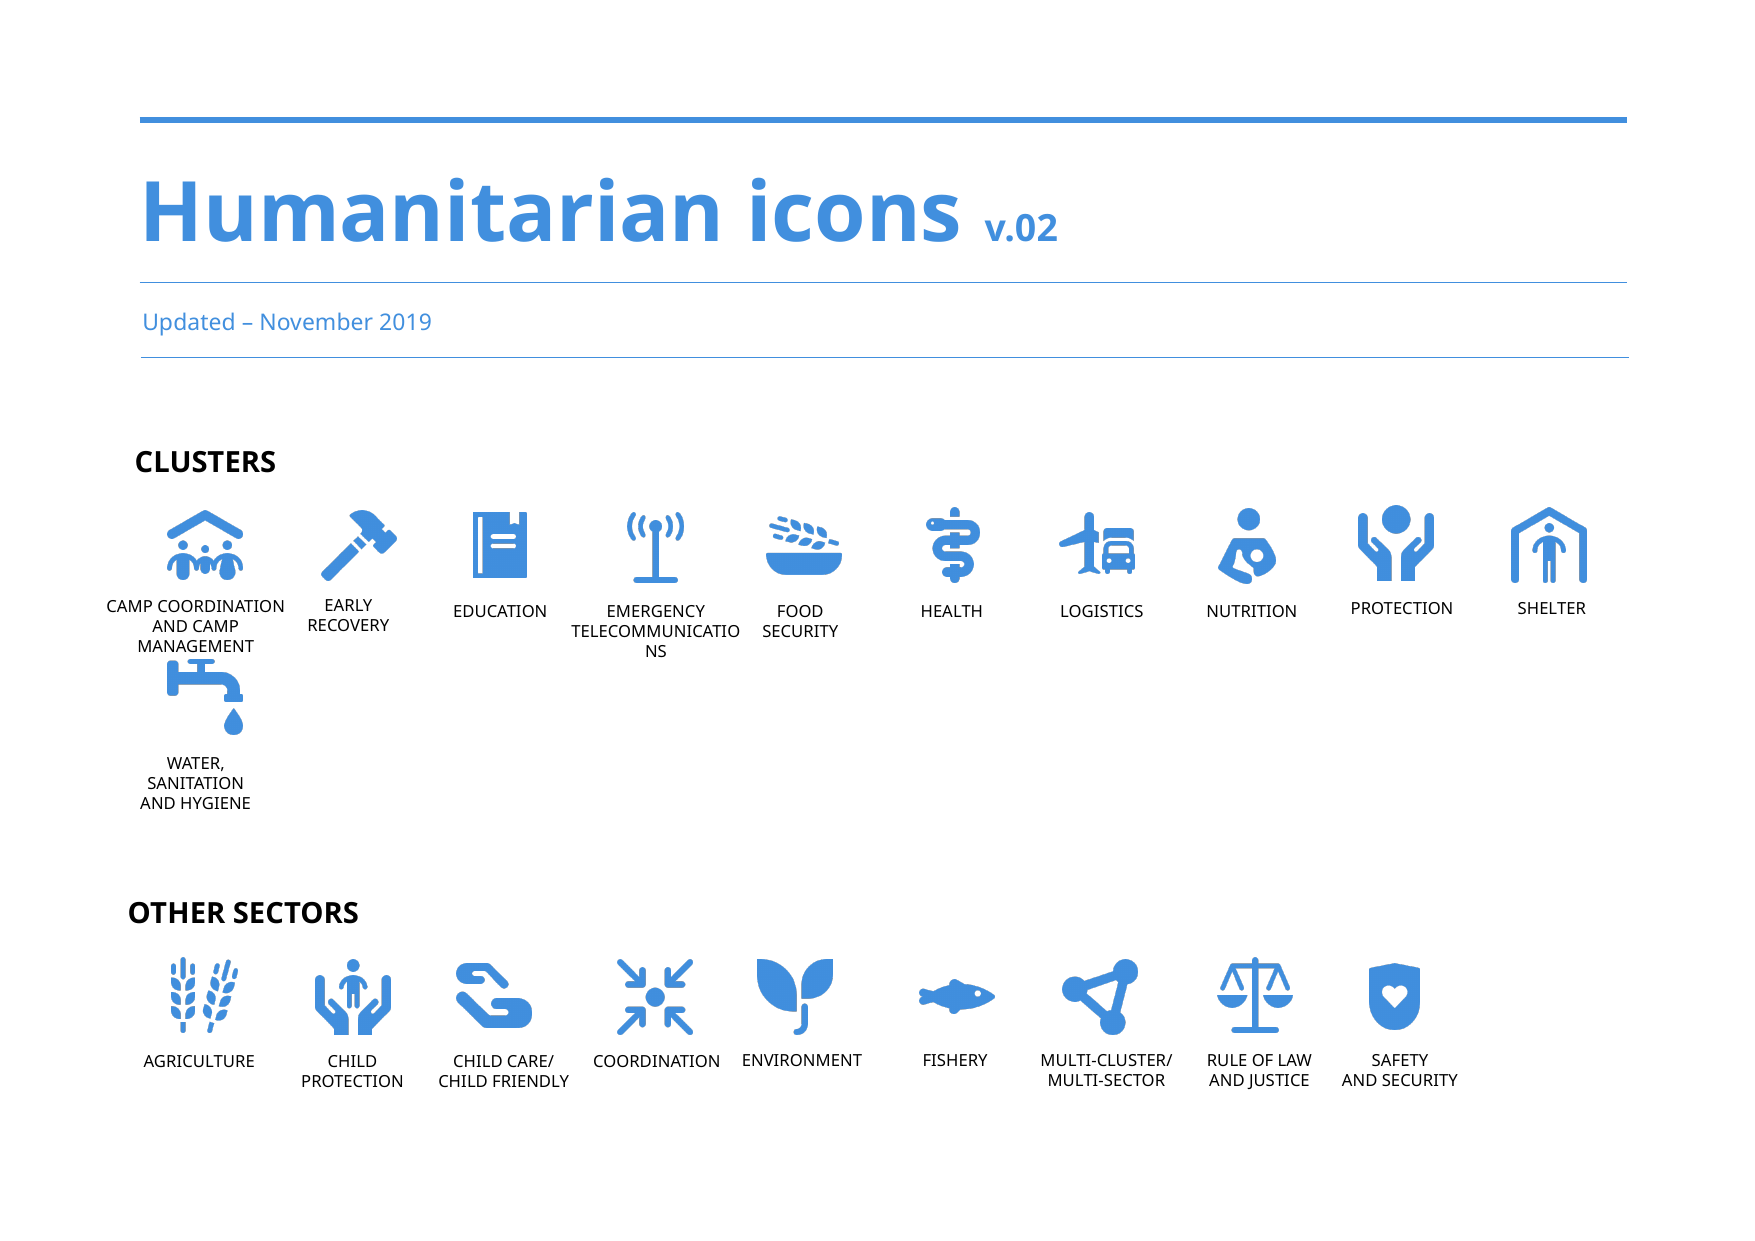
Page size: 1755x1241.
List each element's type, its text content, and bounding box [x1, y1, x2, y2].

text_box NUTRITION [1177, 600, 1327, 646]
picture [473, 512, 527, 579]
text_box MULTI-CLUSTER/ MULTI-SECTOR [1031, 1049, 1182, 1095]
text_box WATER, SANITATION AND HYGIENE [120, 753, 271, 798]
picture [1217, 957, 1293, 1033]
text_box FOOD SECURITY [725, 600, 876, 646]
picture [167, 510, 243, 580]
picture [456, 963, 532, 1028]
text_box SAFETY AND SECURITY [1325, 1049, 1475, 1095]
picture [1511, 507, 1587, 583]
text_box CHILD PROTECTION [277, 1050, 428, 1096]
text_box PROTECTION [1327, 597, 1477, 643]
picture [919, 979, 995, 1014]
list Humanitarian icons v.02 [139, 157, 1665, 283]
picture [1059, 512, 1135, 574]
text_box CLUSTERS [134, 443, 397, 482]
text_box EMERGENCY TELECOMMUNICATIONS [569, 600, 725, 646]
text_box Updated – November 2019 [142, 307, 1668, 433]
text_box FISHERY [880, 1049, 1031, 1095]
text_box SHELTER [1477, 597, 1627, 643]
text_box EARLY RECOVERY [254, 595, 443, 640]
picture [766, 516, 842, 575]
text_box ENVIRONMENT [727, 1049, 877, 1095]
picture [627, 512, 684, 583]
picture [1218, 508, 1276, 584]
text_box COORDINATION [581, 1050, 732, 1096]
picture [321, 510, 397, 581]
picture [1369, 963, 1420, 1030]
text_box OTHER SECTORS [127, 894, 391, 932]
picture [171, 957, 238, 1033]
text_box CHILD CARE/ CHILD FRIENDLY [428, 1050, 579, 1096]
picture [757, 959, 833, 1035]
text_box CAMP COORDINATION AND CAMP MANAGEMENT [102, 596, 290, 641]
picture [167, 659, 243, 735]
picture [315, 959, 391, 1035]
picture [926, 507, 980, 583]
text_box LOGISTICS [1027, 600, 1177, 646]
text_box HEALTH [877, 600, 1027, 646]
text_box RULE OF LAW AND JUSTICE [1184, 1049, 1325, 1095]
text_box EDUCATION [425, 600, 569, 646]
picture [617, 959, 693, 1035]
picture [1062, 959, 1138, 1035]
text_box AGRICULTURE [124, 1050, 275, 1096]
picture [1358, 505, 1434, 581]
